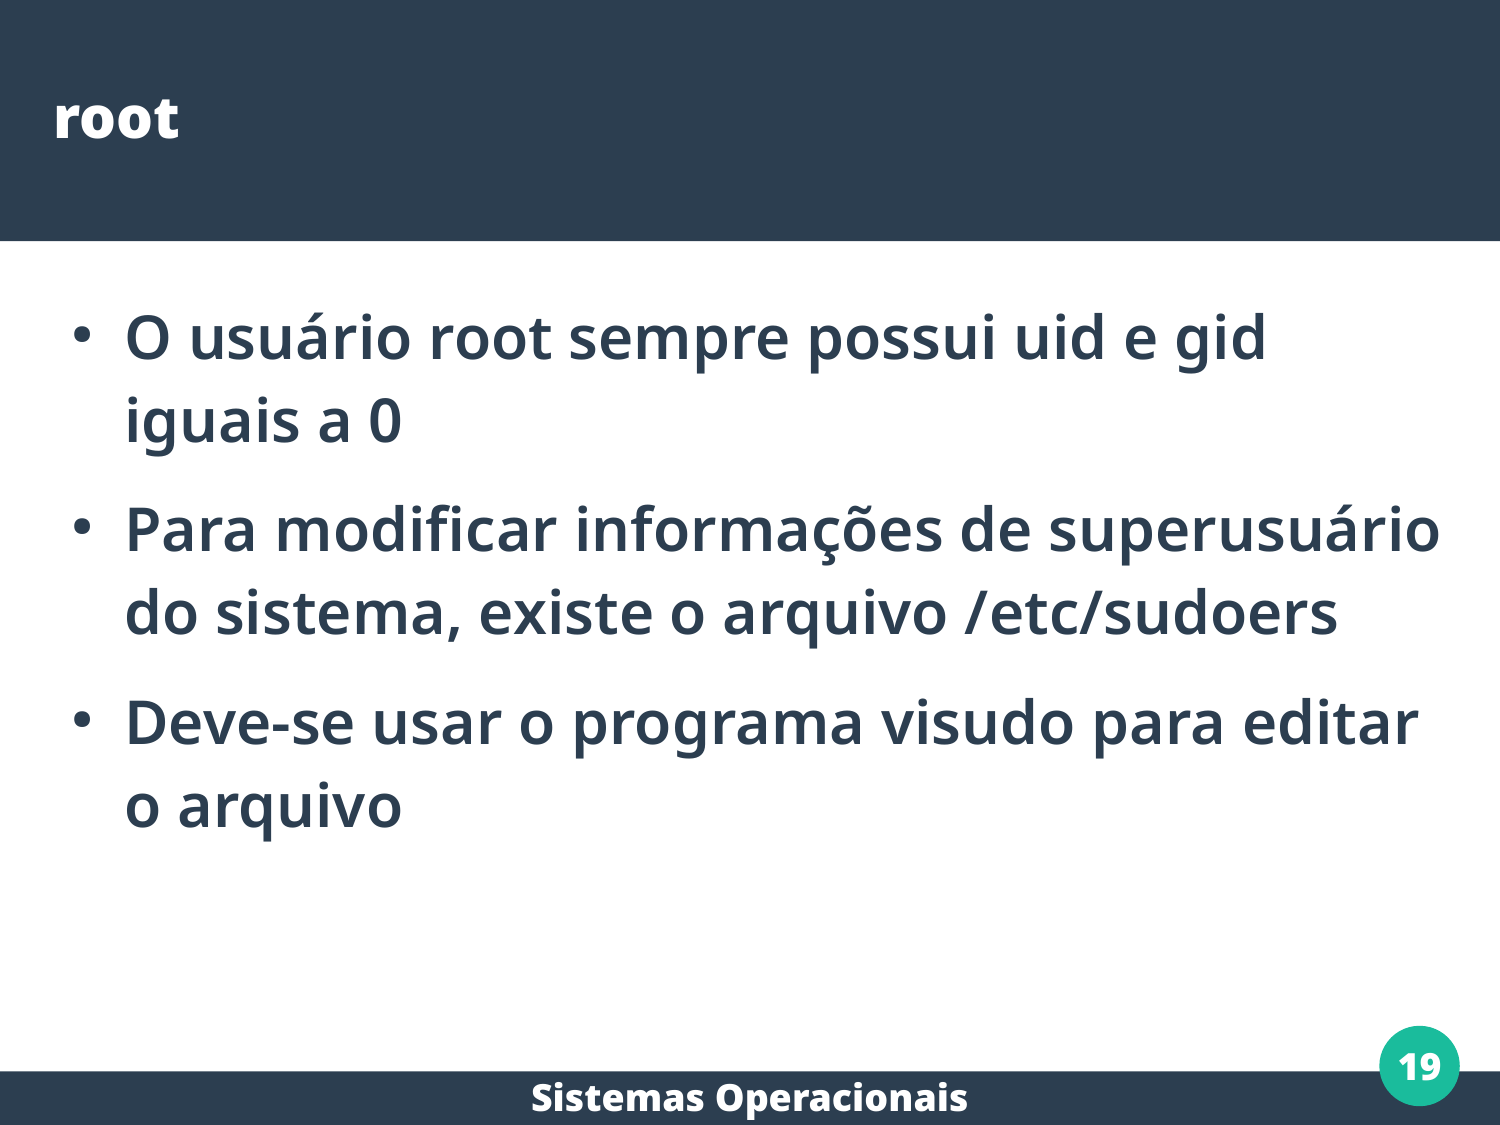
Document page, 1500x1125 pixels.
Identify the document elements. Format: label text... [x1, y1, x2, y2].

title root [53, 44, 1447, 188]
list O usuário root sempre possui uid e gid iguais a 0 Para modificar informações de superusuário do sistema, existe o arquivo /etc/sudoers Deve-se usar o programa visudo para editar o arquivo [53, 294, 1447, 1045]
